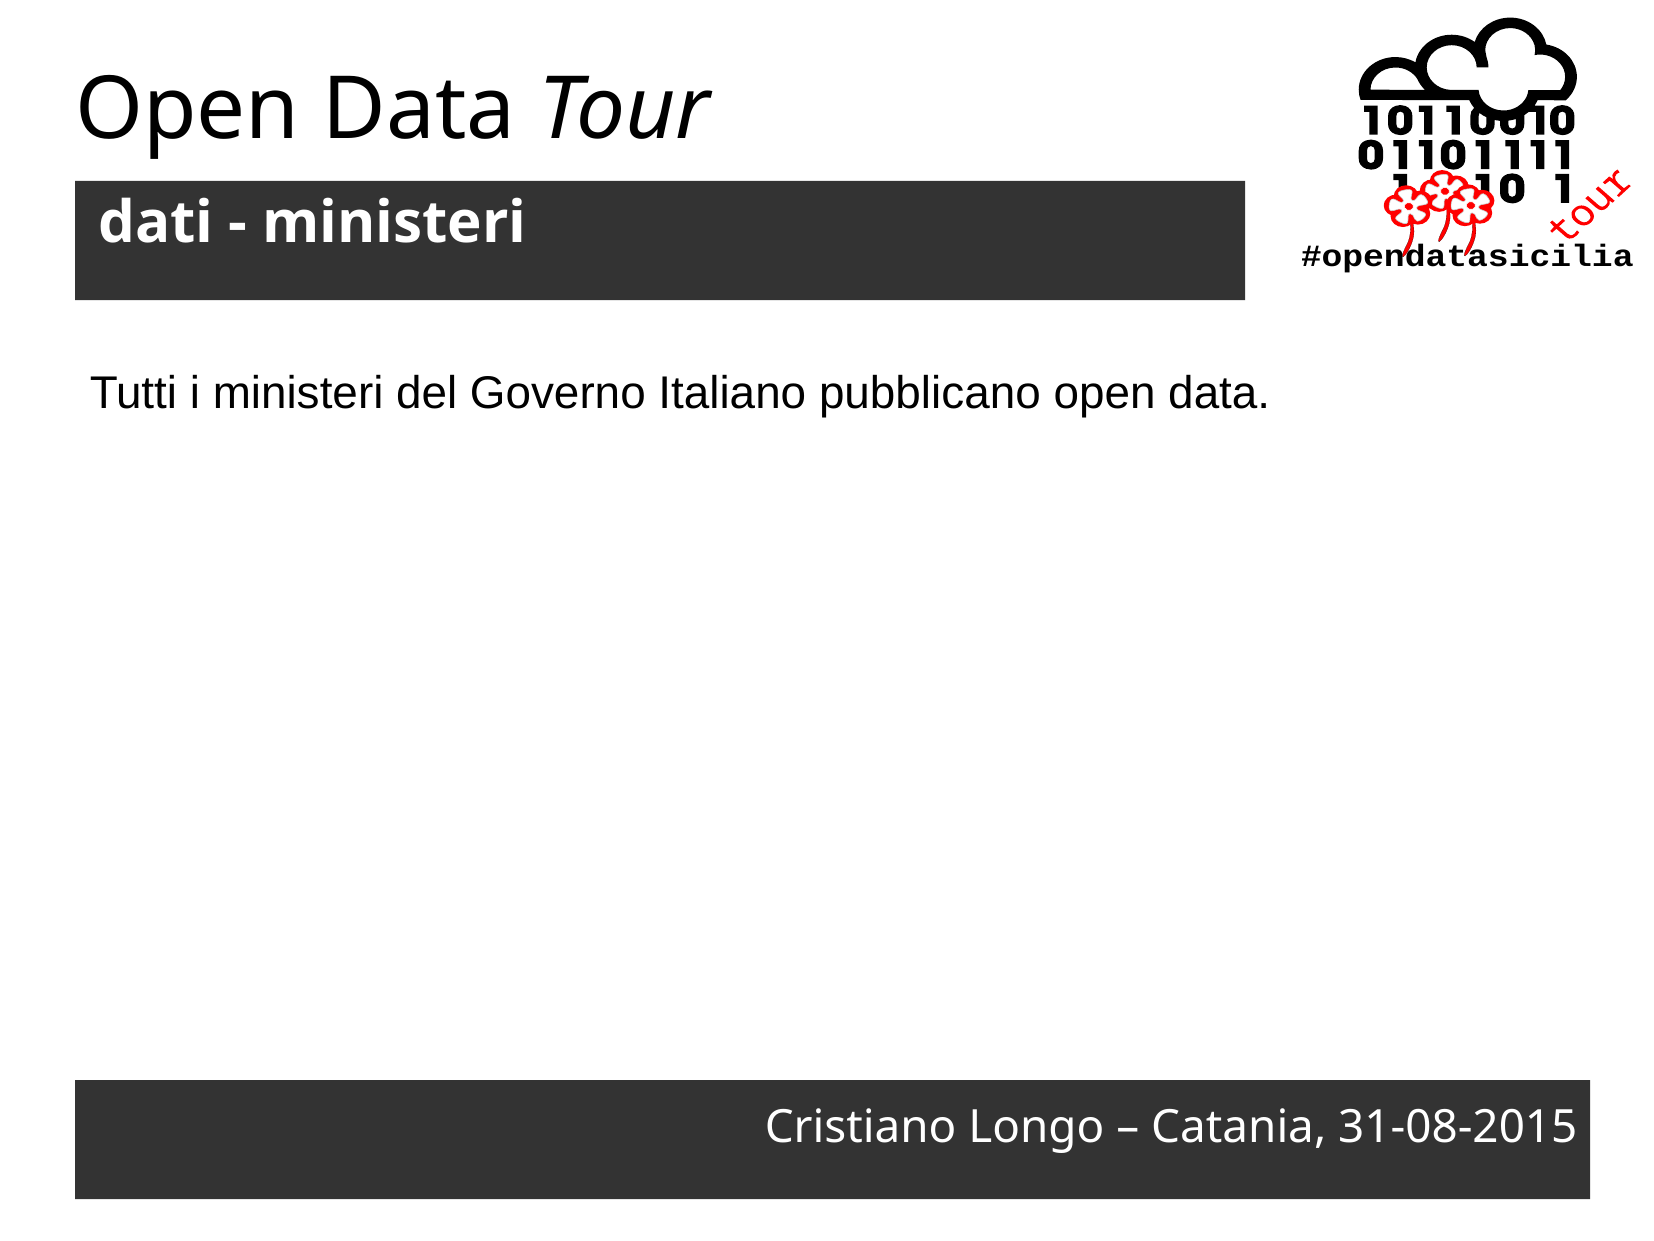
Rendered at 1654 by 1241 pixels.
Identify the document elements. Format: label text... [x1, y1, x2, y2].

list dati - ministeri [75, 180, 1246, 301]
list Open Data Tour [75, 45, 1246, 165]
text_box Tutti i ministeri del Governo Italiano pubblicano open data. [75, 360, 1546, 478]
list Cristiano Longo – Catania, 31-08-2015 [75, 1080, 1591, 1200]
picture [1302, 17, 1633, 273]
